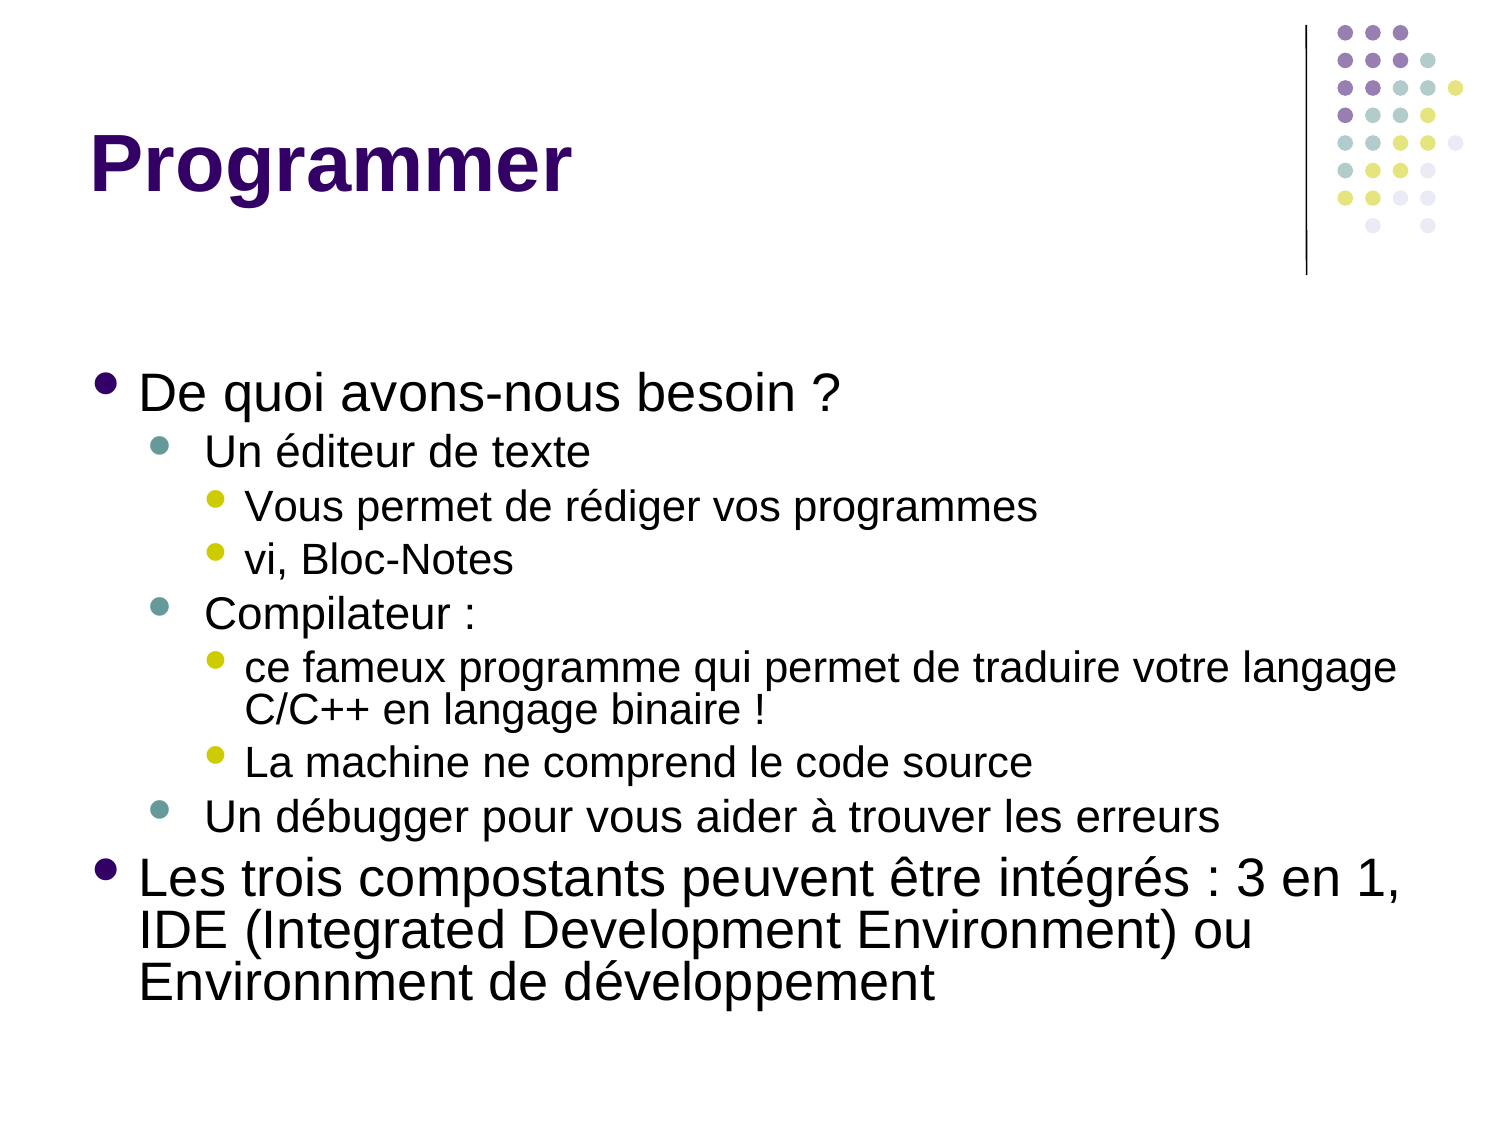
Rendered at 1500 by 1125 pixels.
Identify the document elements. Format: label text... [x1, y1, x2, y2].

title Programmer [74, 19, 1313, 216]
list De quoi avons-nous besoin ? Un éditeur de texte Vous permet de rédiger vos programmes vi, Bloc-Notes Compilateur : ce fameux programme qui permet de traduire votre langage C/C++ en langage binaire ! La machine ne comprend le code source Un débugger pour vous aider à trouver les erreurs Les trois compostants peuvent être intégrés : 3 en 1, IDE (Integrated Development Environment) ou Environnment de développement [76, 361, 1469, 1054]
